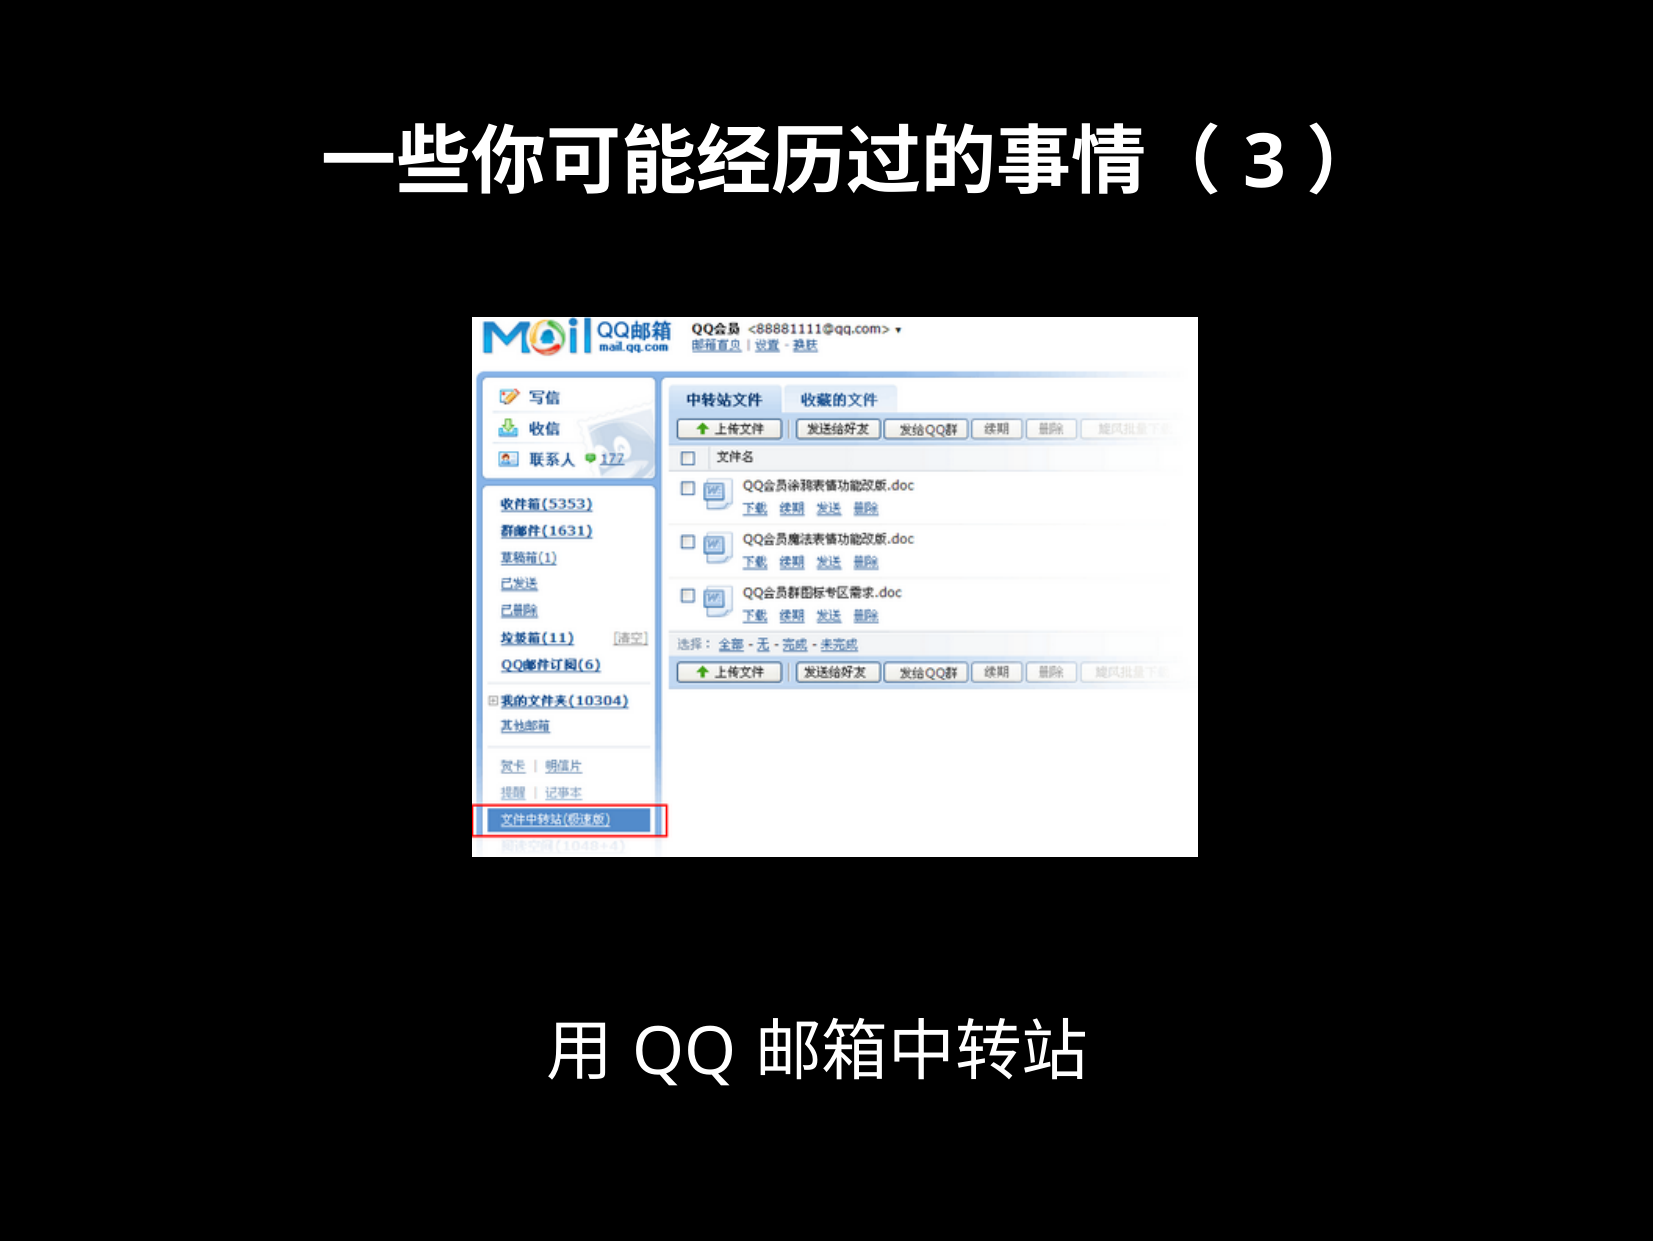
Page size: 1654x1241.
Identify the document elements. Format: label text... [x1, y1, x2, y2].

text_box 用QQ邮箱中转站 [531, 989, 1128, 1093]
picture [472, 317, 1198, 857]
text_box 一些你可能经历过的事情（3） [138, 92, 1565, 207]
